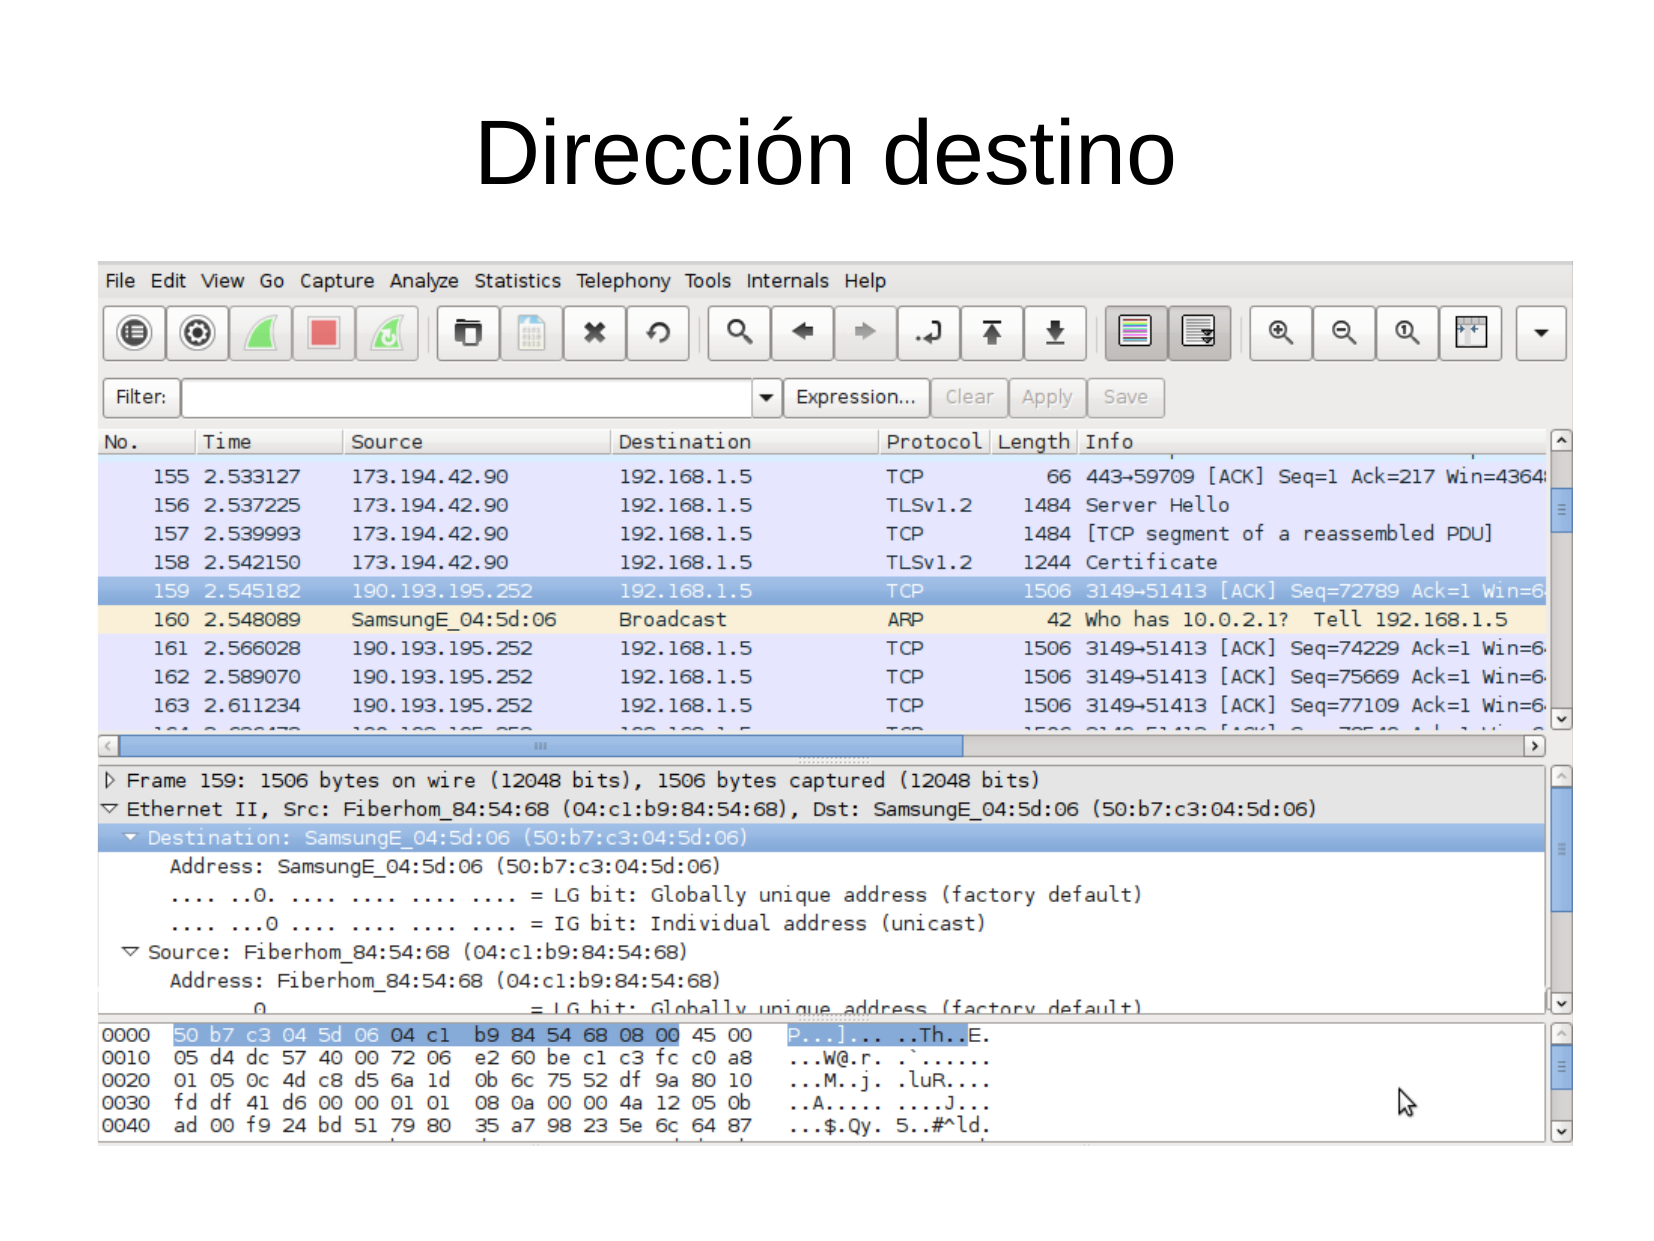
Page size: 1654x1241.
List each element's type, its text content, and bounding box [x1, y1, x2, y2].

title Dirección destino [82, 49, 1571, 257]
picture [97, 261, 1573, 1146]
